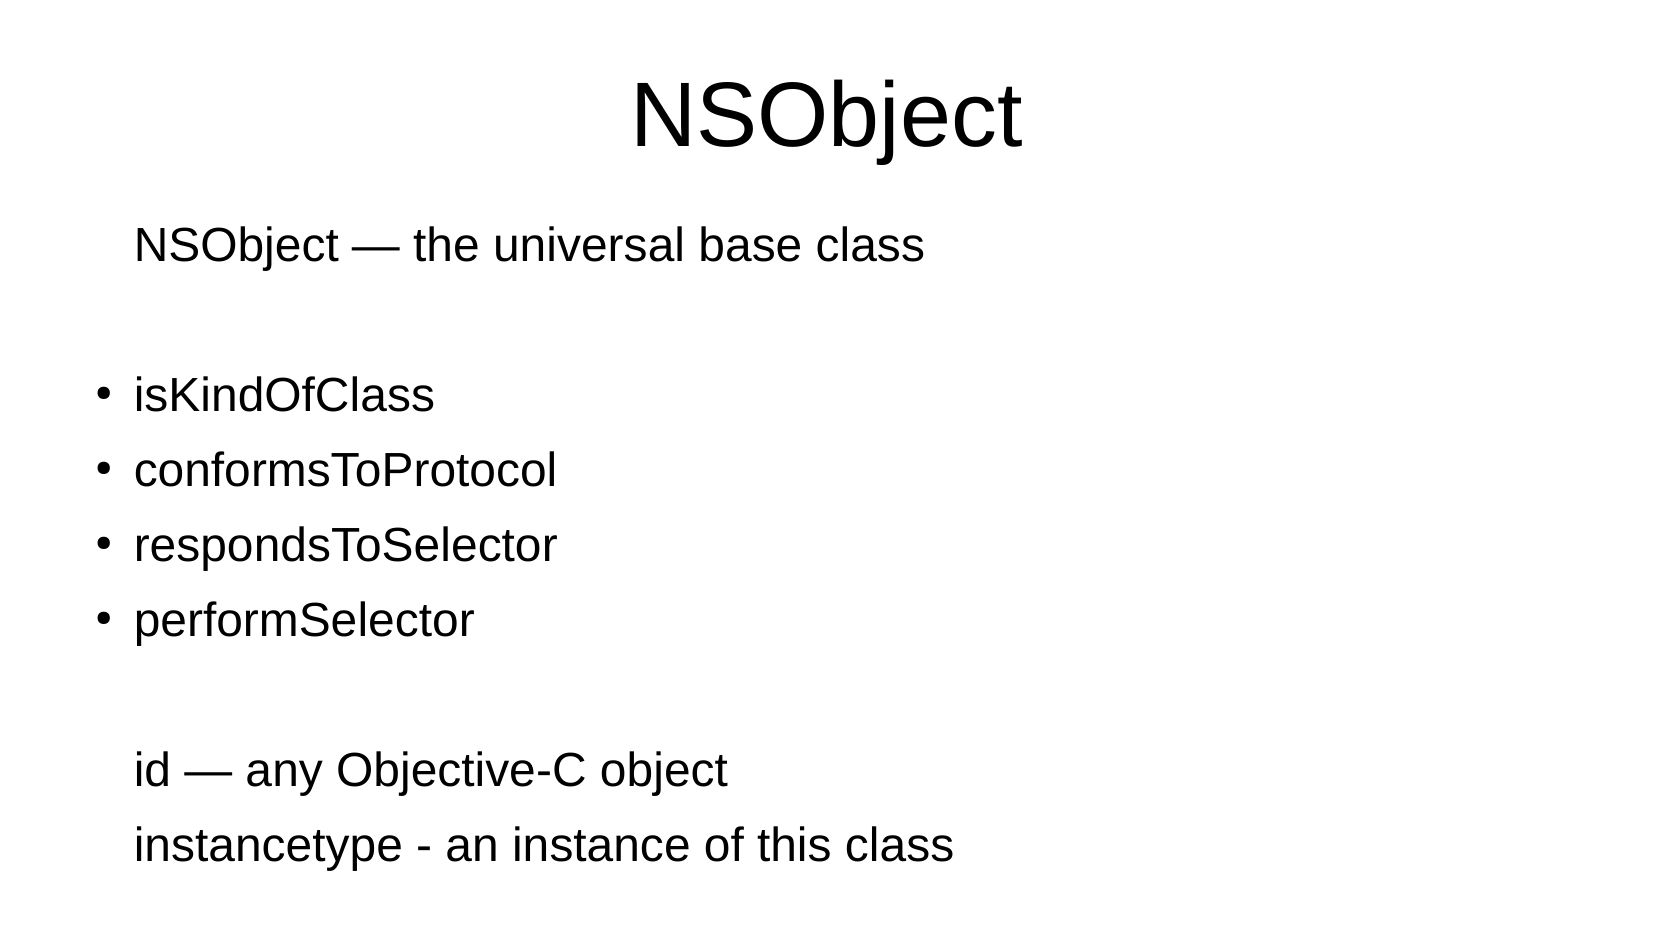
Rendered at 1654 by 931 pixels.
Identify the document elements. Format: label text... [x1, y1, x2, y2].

list NSObject — the universal base class isKindOfClass conformsToProtocol respondsToSelector performSelector id — any Objective-C object instancetype - an instance of this class [82, 217, 1571, 875]
title NSObject [82, 37, 1571, 193]
